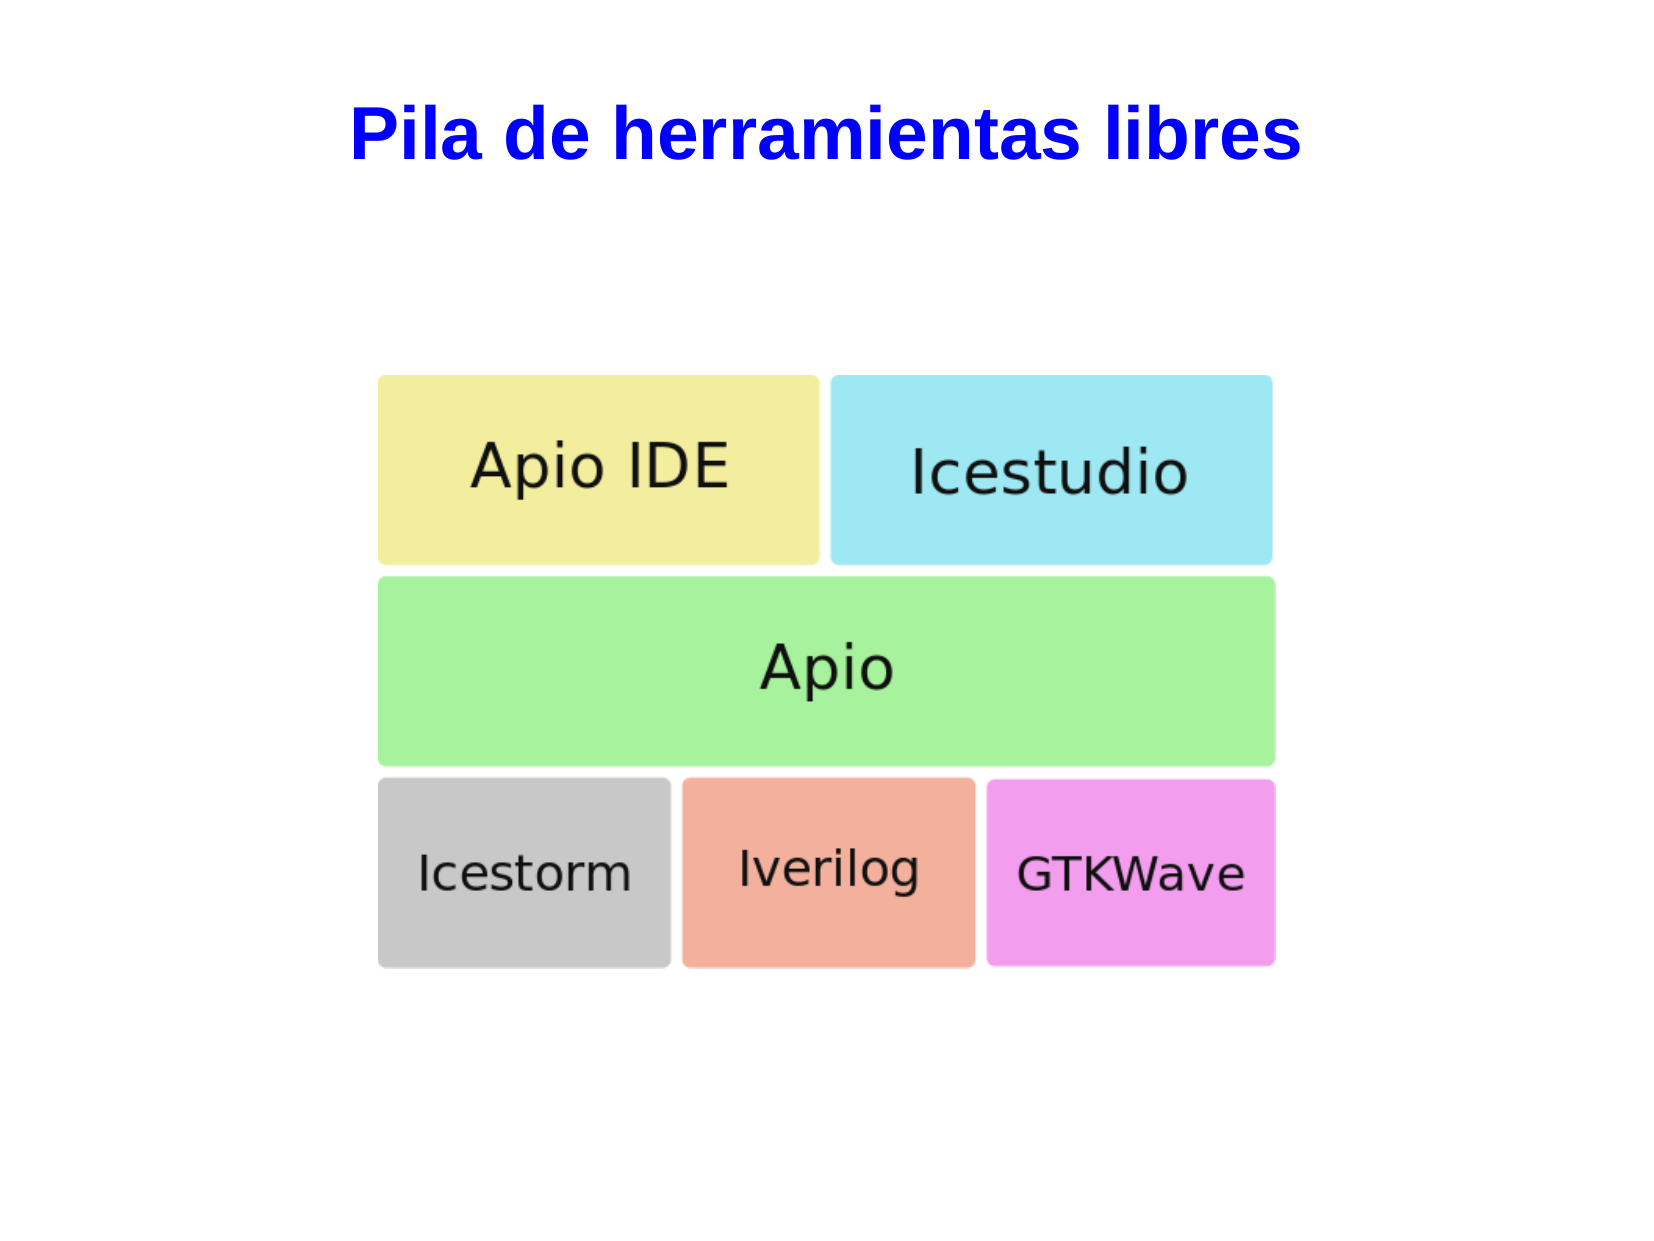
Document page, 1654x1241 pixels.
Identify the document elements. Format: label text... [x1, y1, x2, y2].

picture [378, 375, 1276, 969]
title Pila de herramientas libres [82, 30, 1571, 238]
